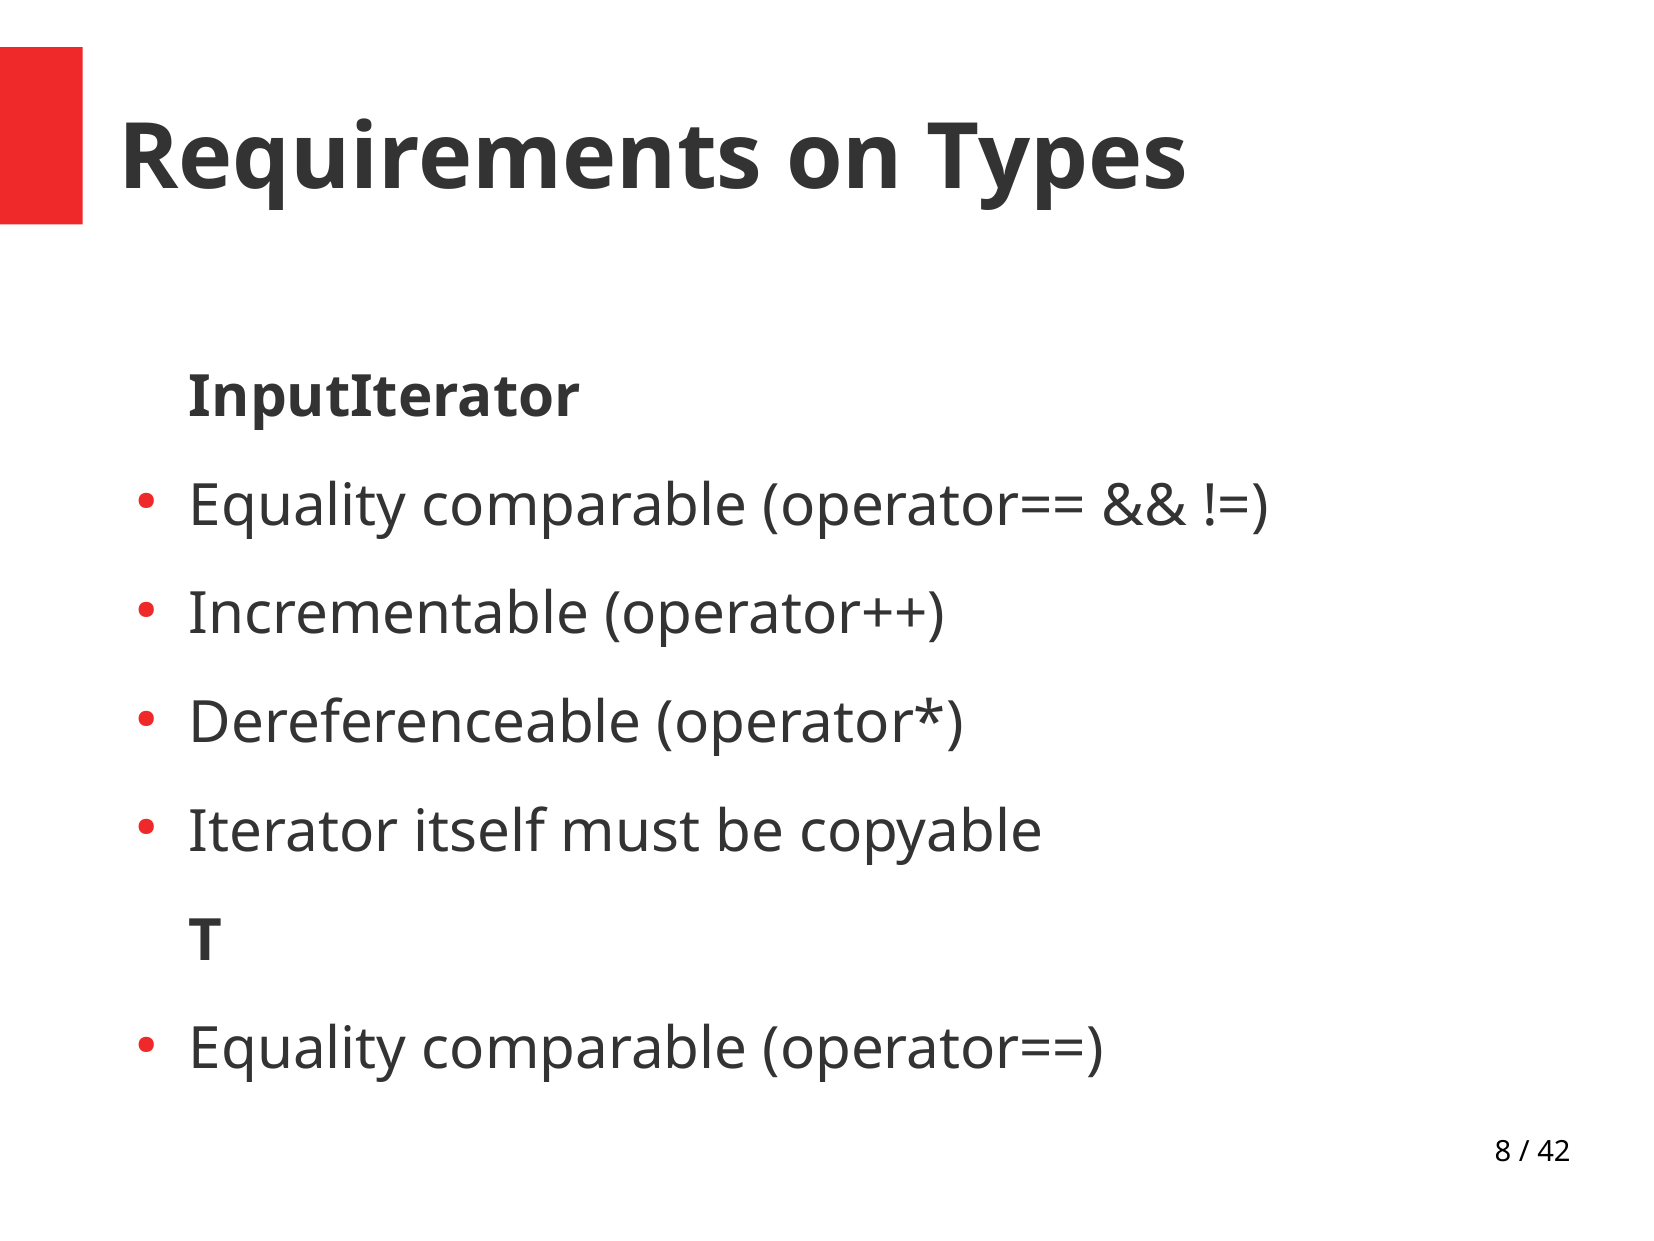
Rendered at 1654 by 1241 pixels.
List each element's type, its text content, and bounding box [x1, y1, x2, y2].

list InputIterator Equality comparable (operator== && !=) Incrementable (operator++) Dereferenceable (operator*) Iterator itself must be copyable T Equality comparable (operator==) [118, 354, 1536, 1074]
title Requirements on Types [118, 49, 1571, 257]
